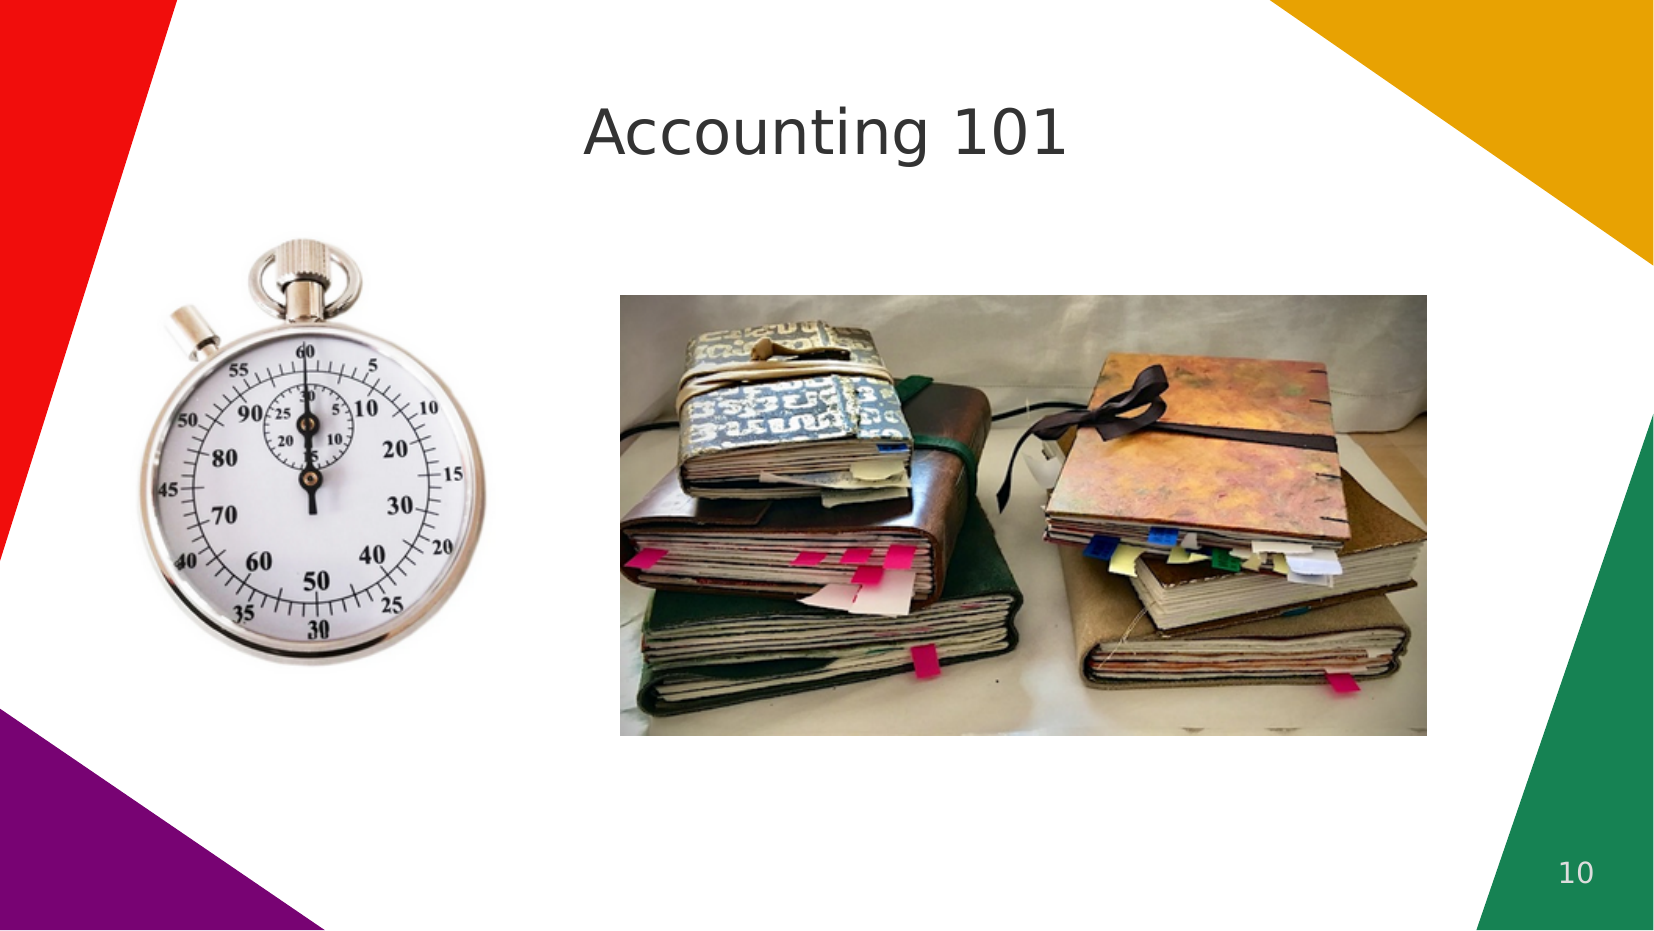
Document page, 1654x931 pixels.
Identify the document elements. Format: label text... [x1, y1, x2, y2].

picture [620, 295, 1427, 736]
picture [128, 224, 502, 680]
title Accounting 101 [118, 59, 1536, 207]
